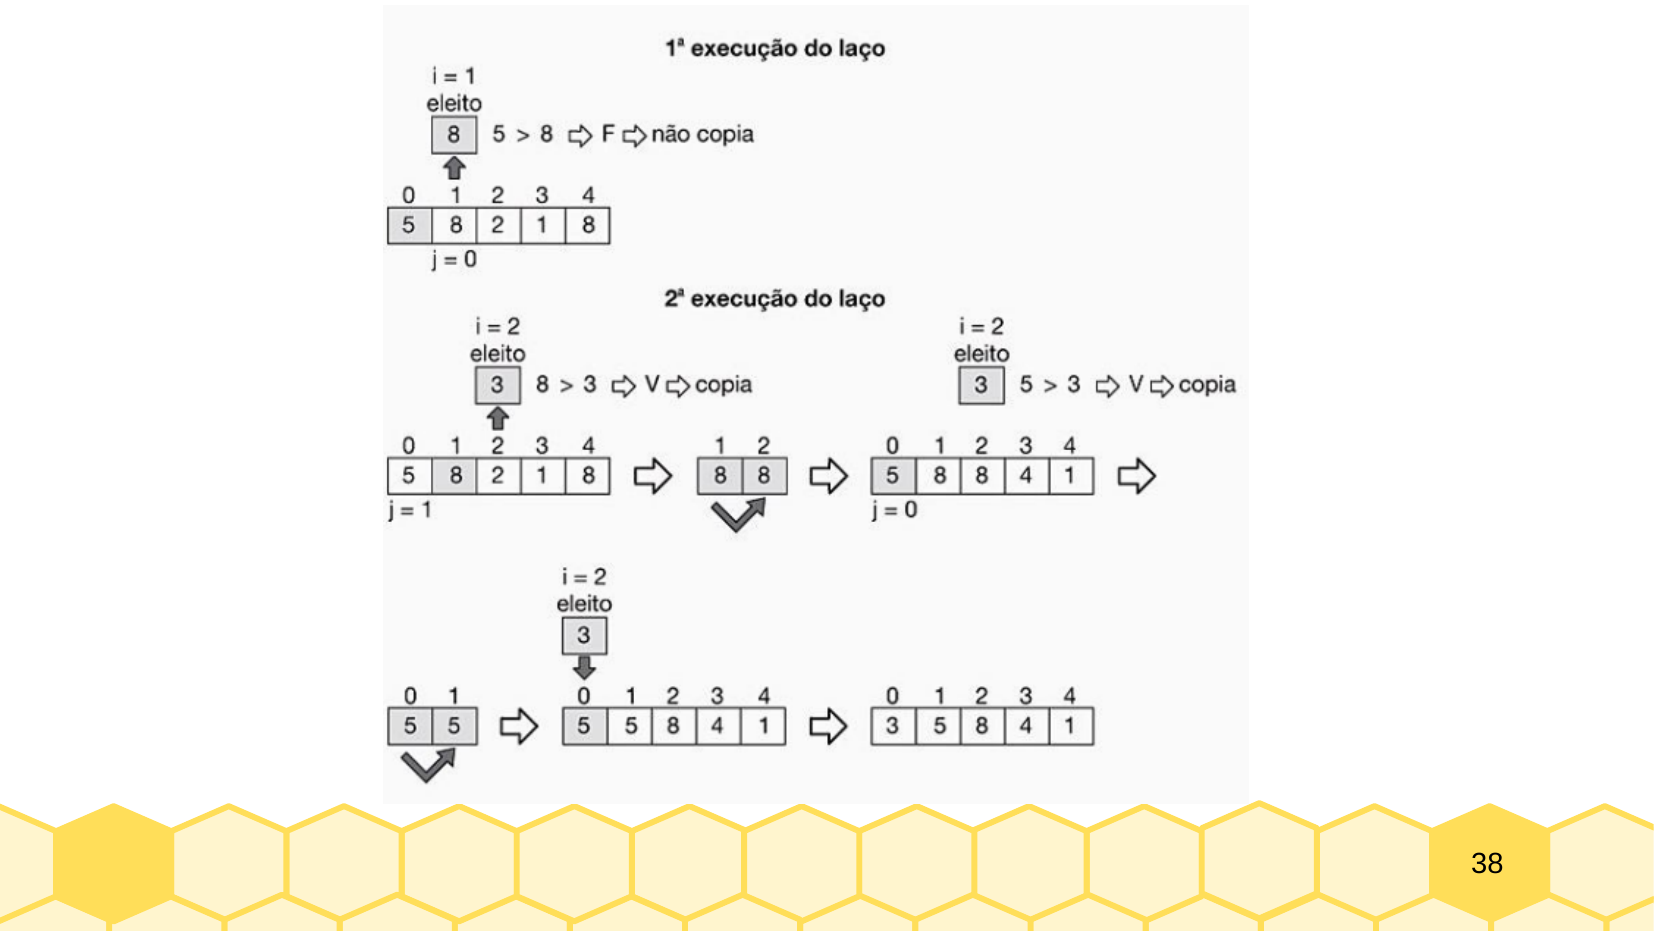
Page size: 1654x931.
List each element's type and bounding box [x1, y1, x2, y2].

picture [383, 5, 1249, 804]
